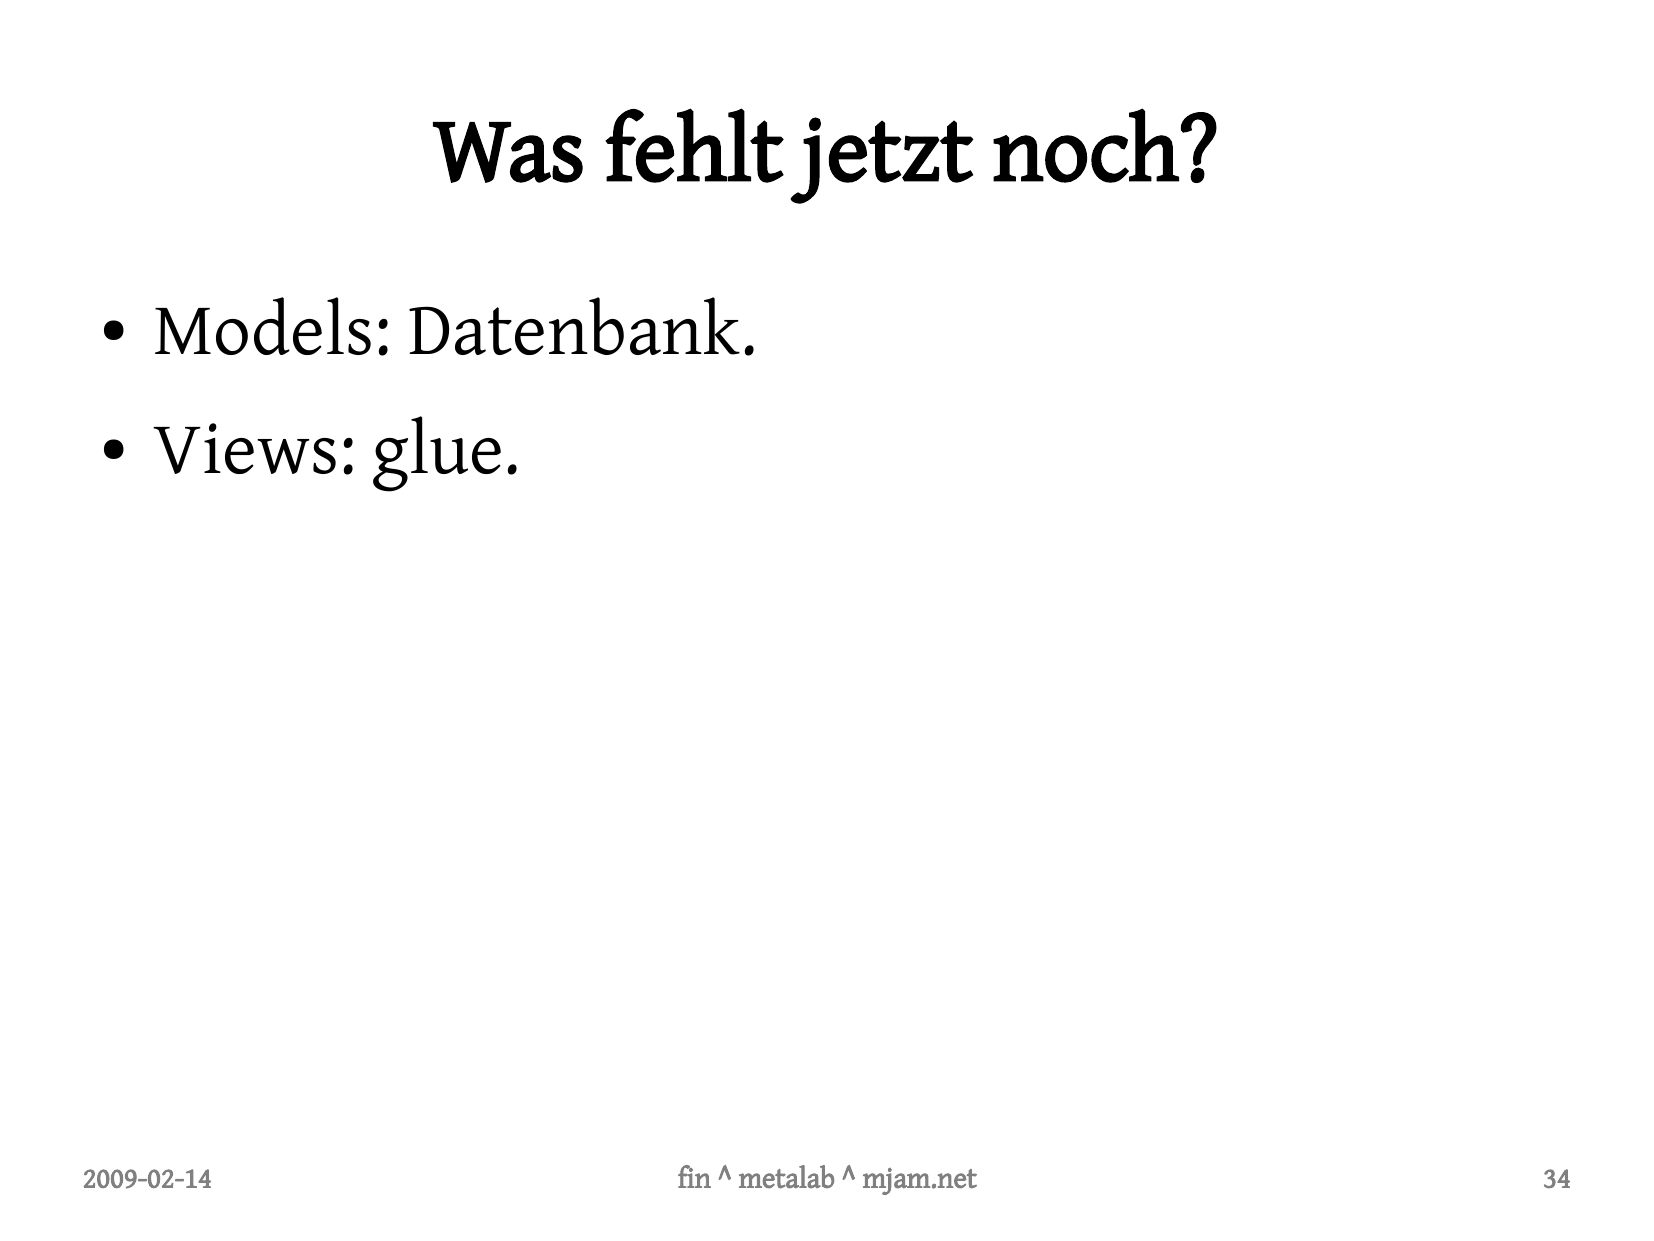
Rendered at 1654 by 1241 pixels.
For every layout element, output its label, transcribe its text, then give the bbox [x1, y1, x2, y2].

list Models: Datenbank. Views: glue. [82, 290, 1571, 1094]
title Was fehlt jetzt noch? [82, 56, 1571, 250]
